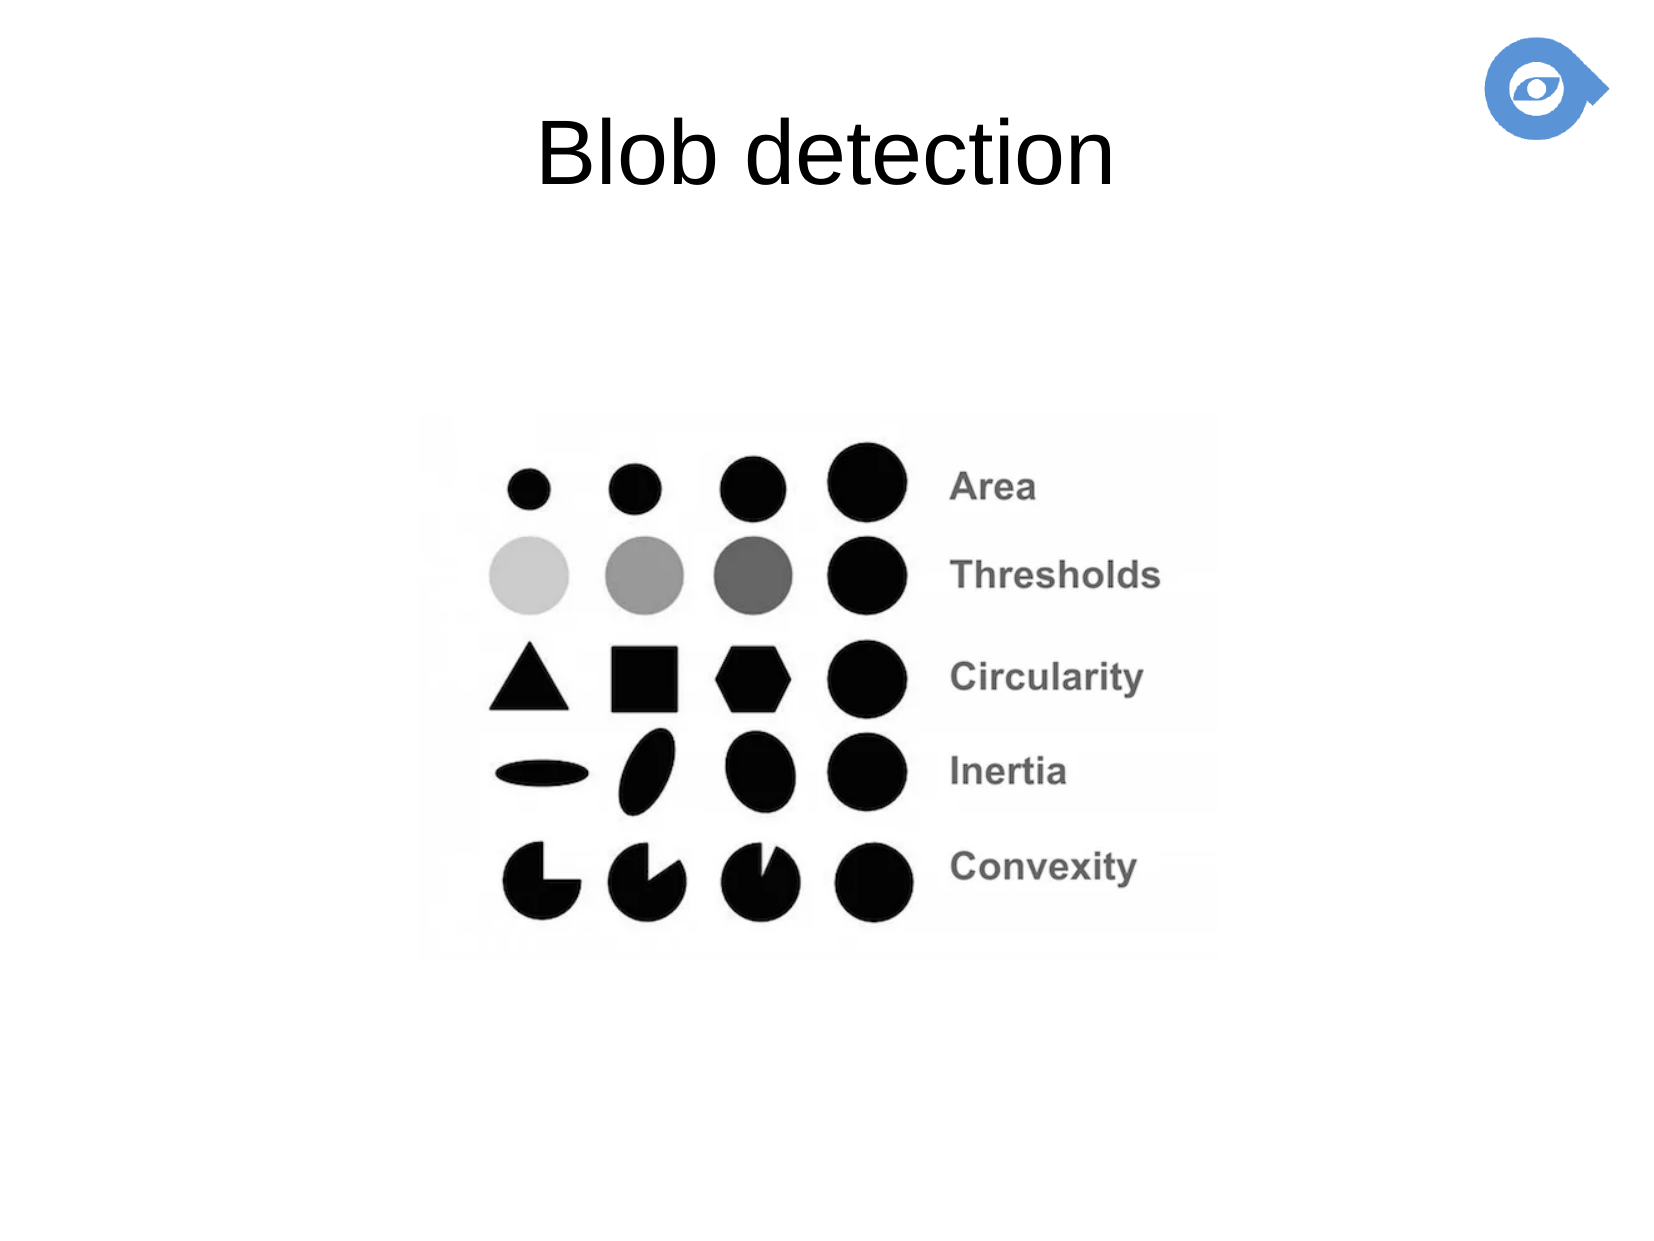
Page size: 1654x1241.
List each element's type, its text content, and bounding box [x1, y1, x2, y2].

picture [418, 412, 1219, 961]
title Blob detection [82, 49, 1571, 257]
picture [1450, 10, 1636, 166]
